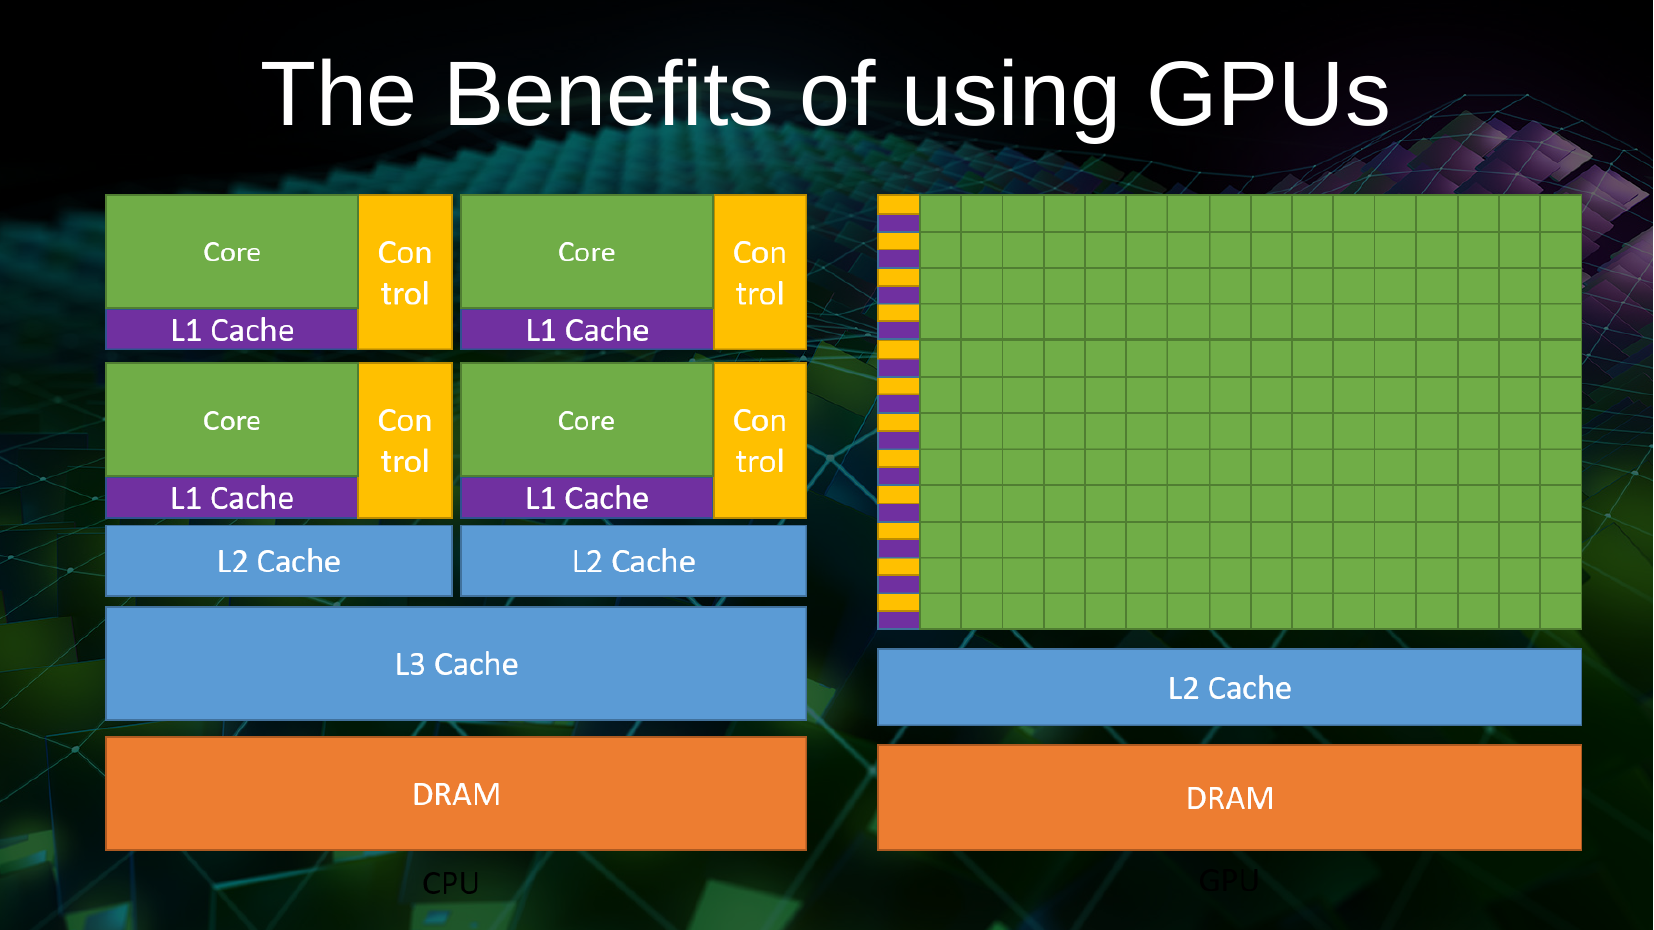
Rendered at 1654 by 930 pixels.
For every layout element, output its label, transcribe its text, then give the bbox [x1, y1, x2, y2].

title The Benefits of using GPUs [82, 37, 1571, 151]
picture [0, 0, 1653, 930]
